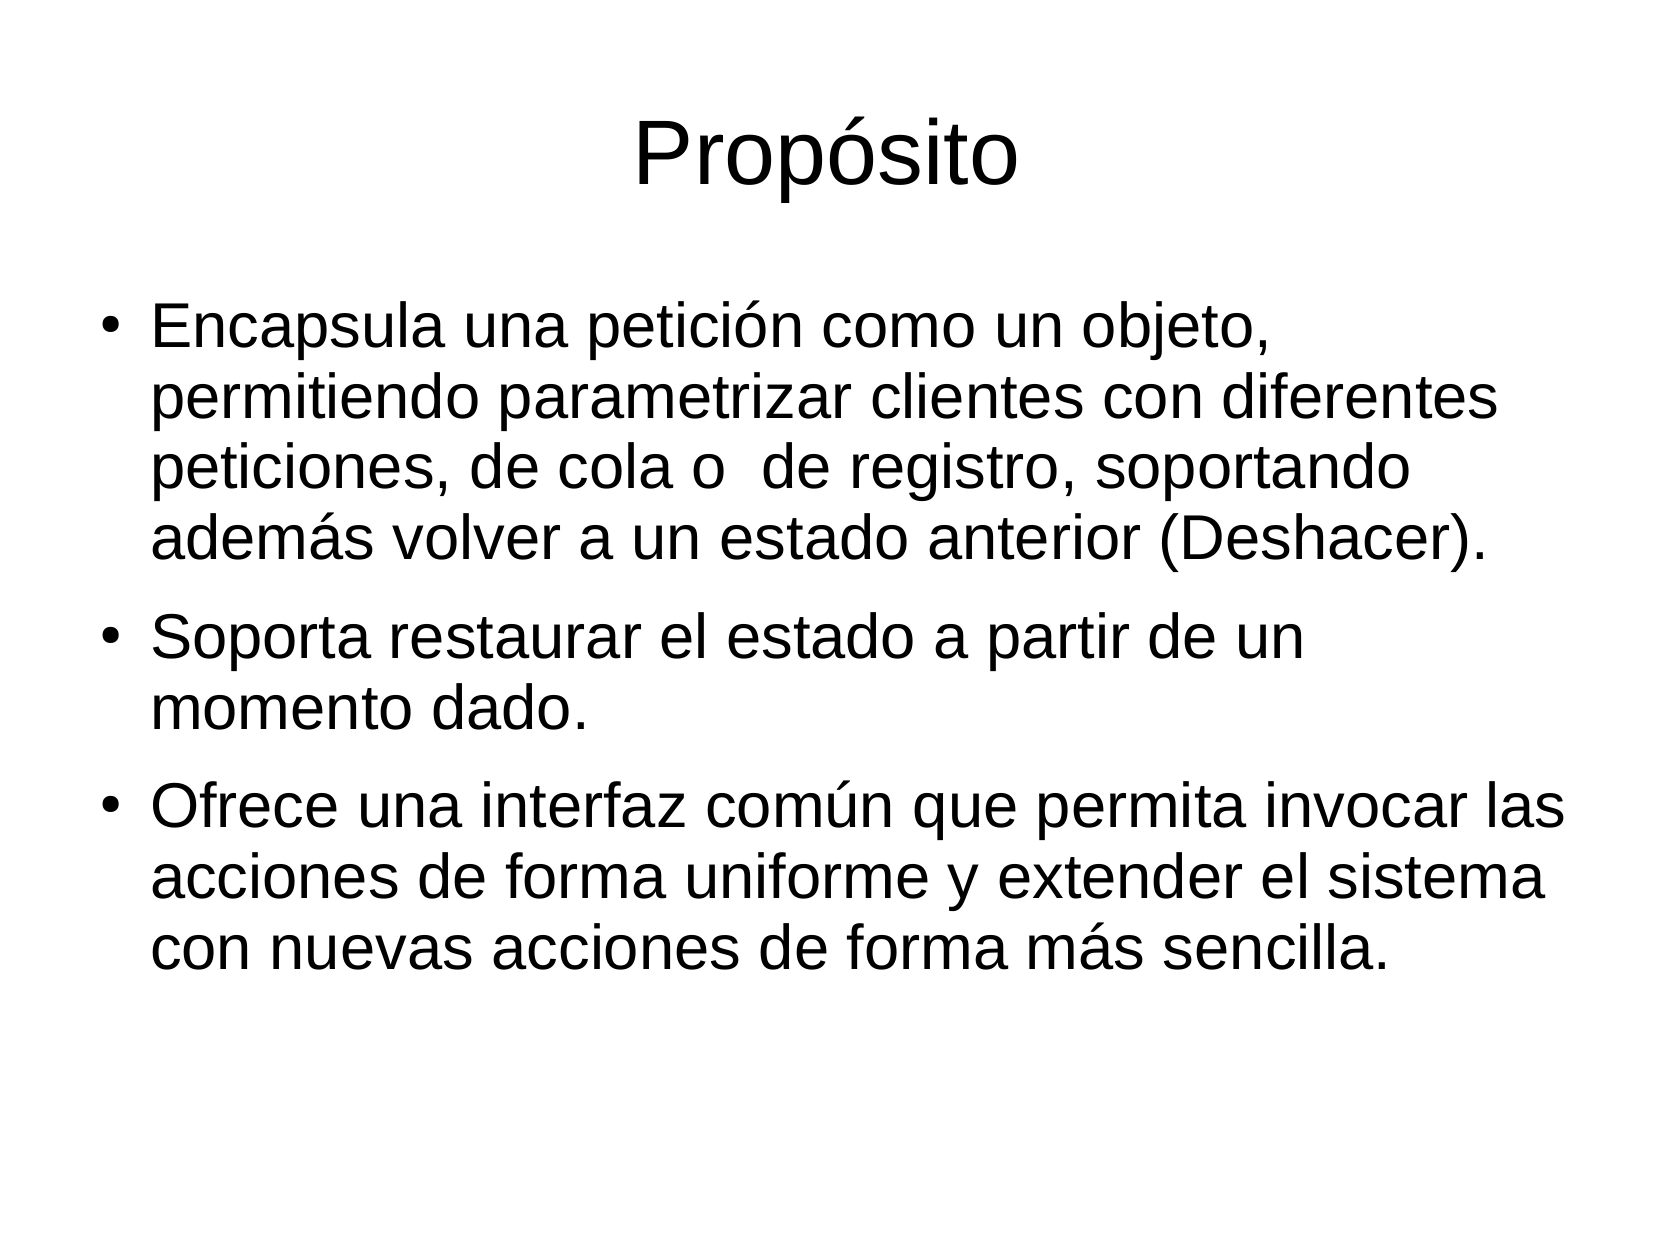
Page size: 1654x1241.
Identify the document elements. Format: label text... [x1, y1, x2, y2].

list Encapsula una petición como un objeto, permitiendo parametrizar clientes con diferentes peticiones, de cola o de registro, soportando además volver a un estado anterior (Deshacer). Soporta restaurar el estado a partir de un momento dado. Ofrece una interfaz común que permita invocar las acciones de forma uniforme y extender el sistema con nuevas acciones de forma más sencilla. [82, 290, 1571, 1010]
title Propósito [82, 49, 1571, 257]
